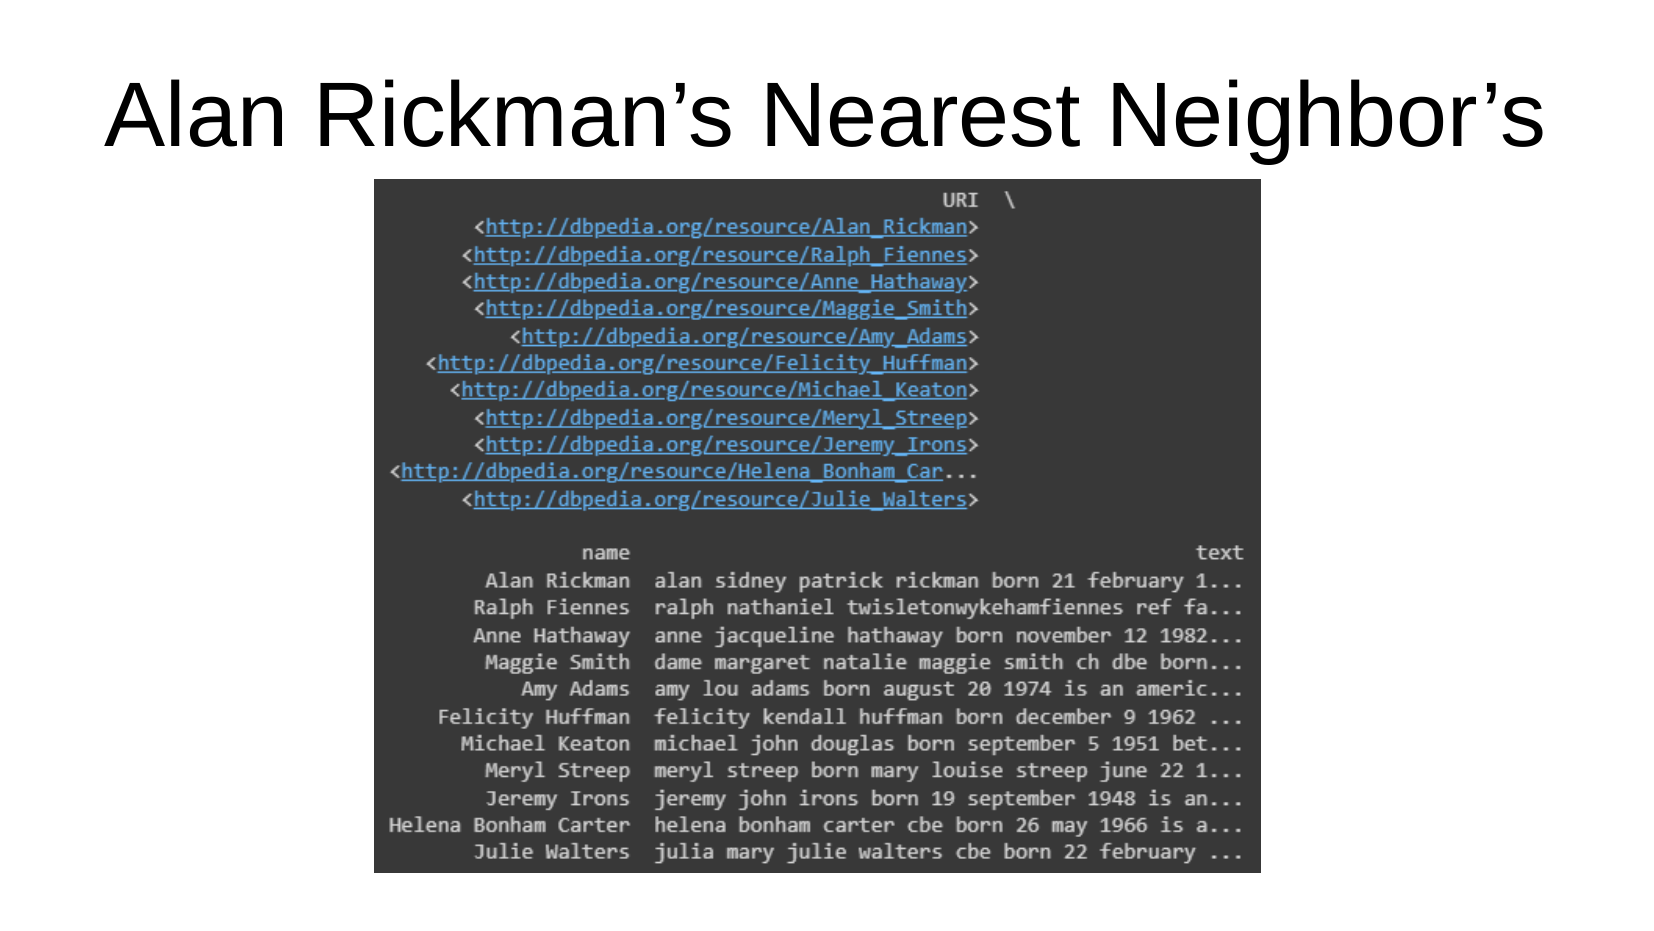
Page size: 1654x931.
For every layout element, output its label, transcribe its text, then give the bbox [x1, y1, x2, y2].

title Alan Rickman’s Nearest Neighbor’s [82, 37, 1571, 193]
picture [374, 179, 1261, 873]
